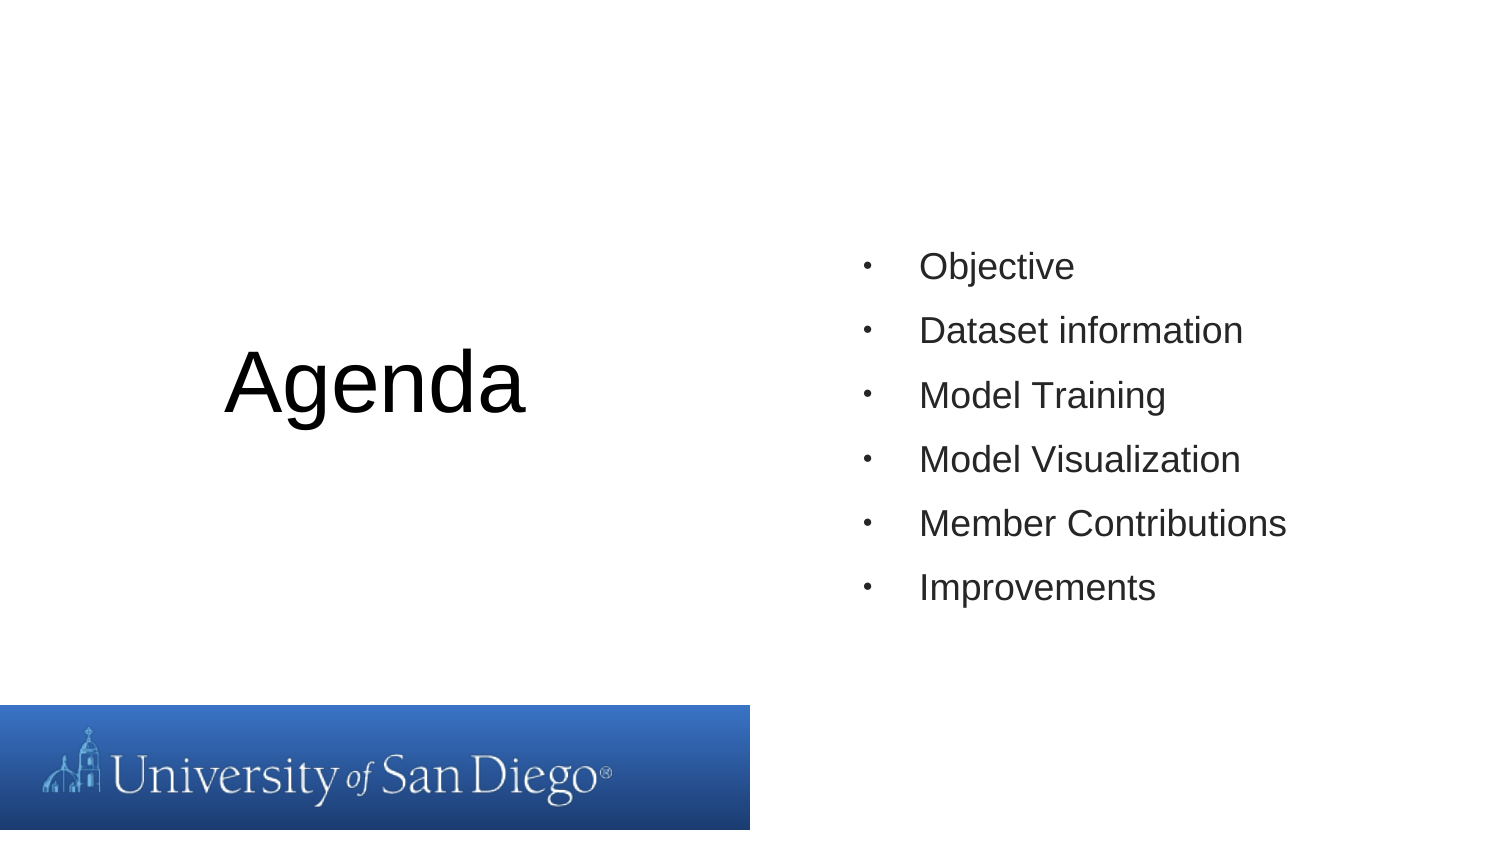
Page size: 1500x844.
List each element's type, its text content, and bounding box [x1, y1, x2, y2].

text_box Agenda [43, 202, 708, 446]
text_box Objective Dataset information Model Training Model Visualization Member Contributions Improvements [810, 118, 1440, 725]
